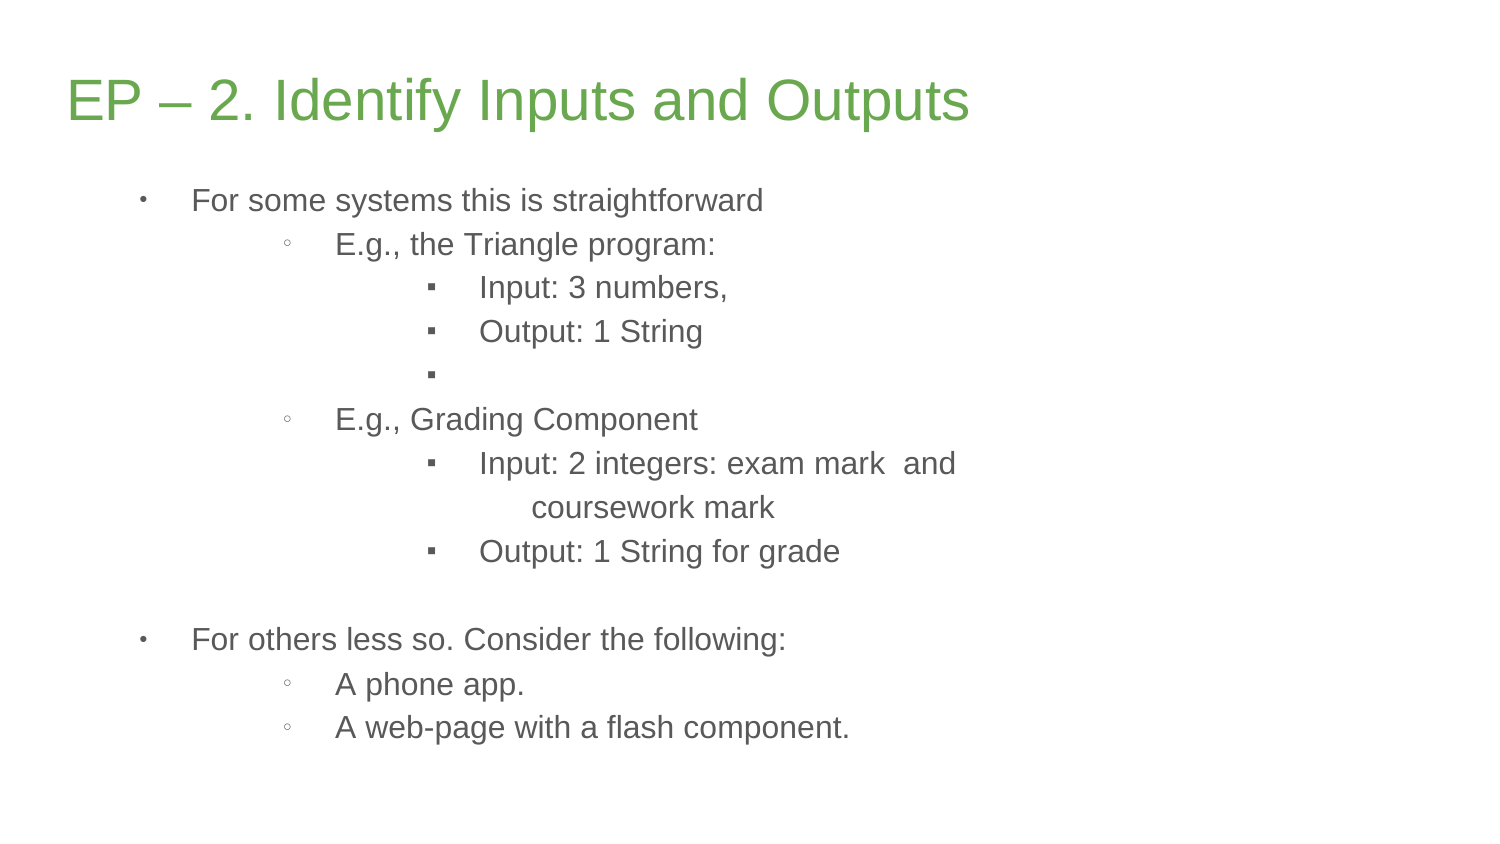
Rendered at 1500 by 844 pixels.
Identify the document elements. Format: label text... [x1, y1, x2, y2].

list For some systems this is straightforward E.g., the Triangle program: Input: 3 numbers, Output: 1 String E.g., Grading Component Input: 2 integers: exam mark and coursework mark Output: 1 String for grade For others less so. Consider the following: A phone app. A web-page with a flash component. [84, 158, 1113, 761]
title EP – 2. Identify Inputs and Outputs [51, 47, 1449, 142]
